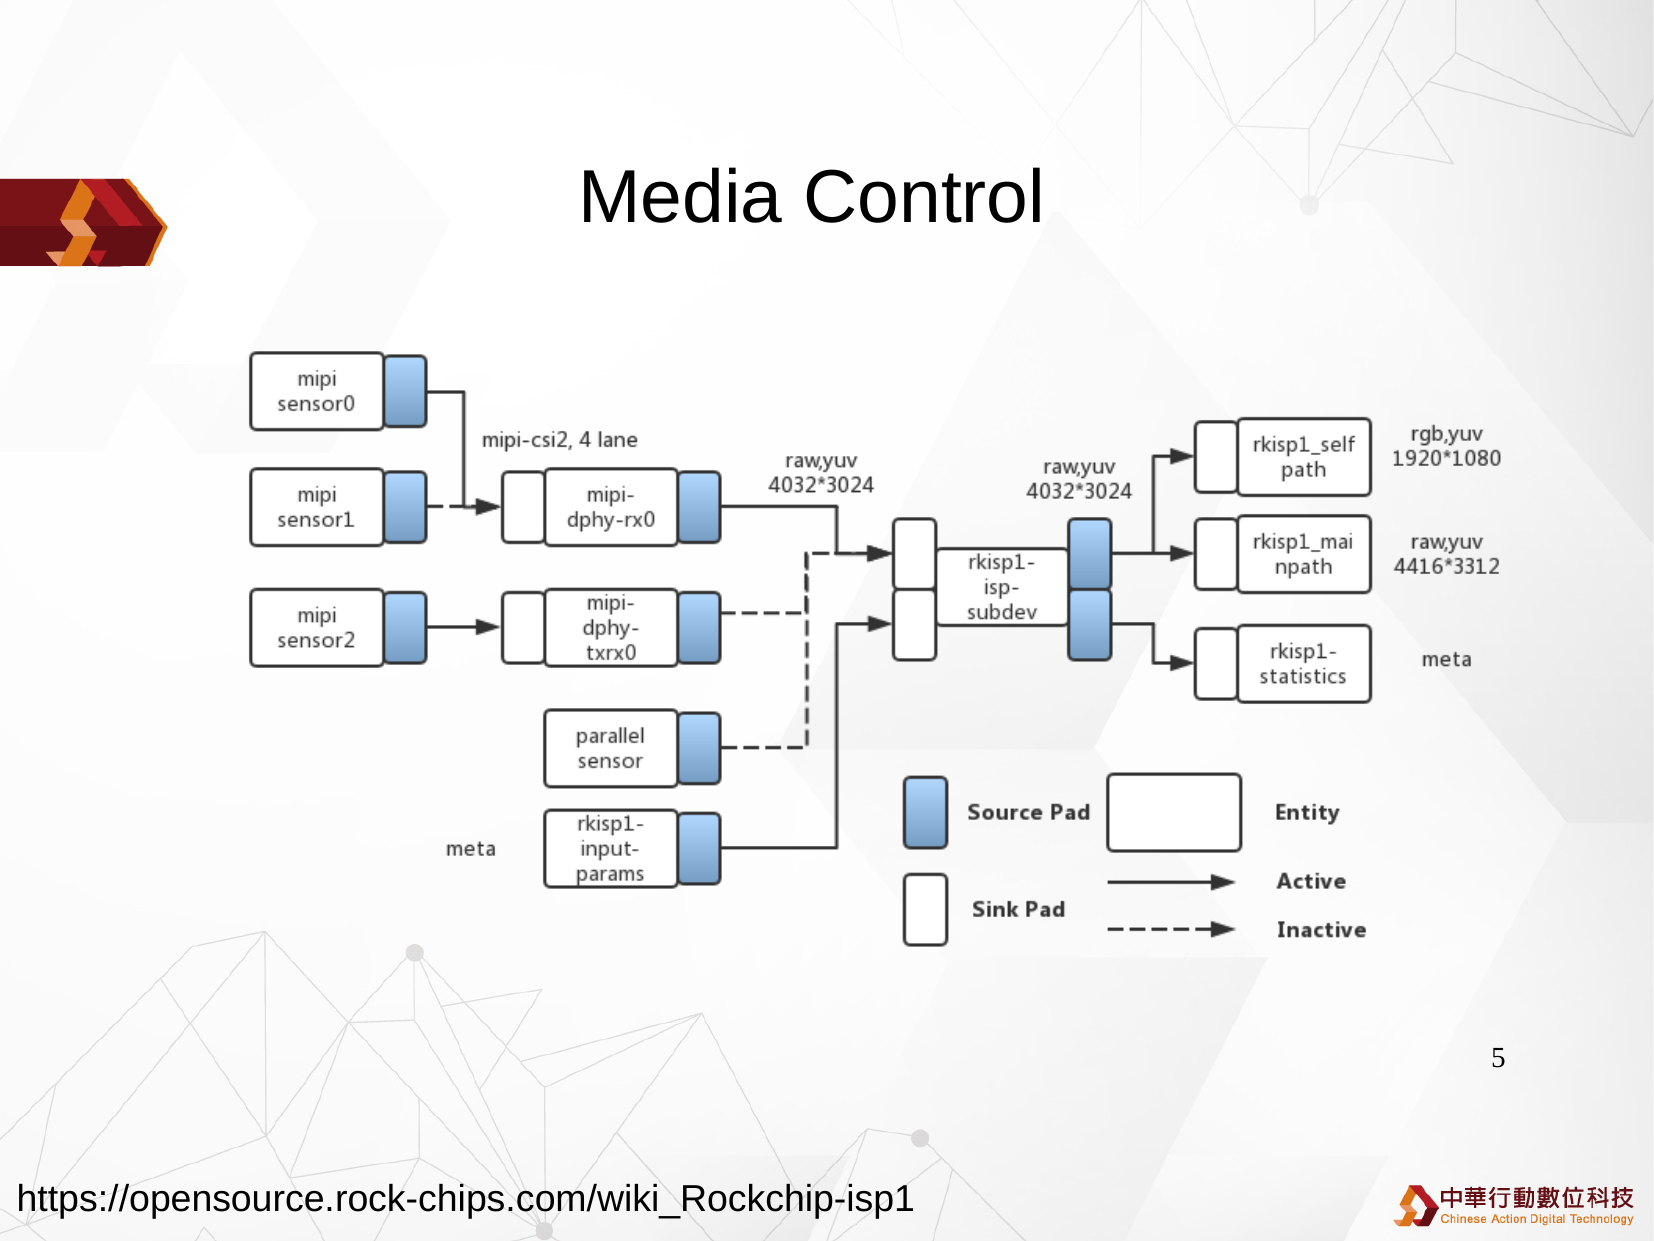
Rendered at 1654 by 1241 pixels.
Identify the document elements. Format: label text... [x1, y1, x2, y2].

text_box https://opensource.rock-chips.com/wiki_Rockchip-isp1 [1, 1170, 931, 1227]
picture [0, 0, 1654, 1241]
title Media Control [118, 112, 1506, 281]
